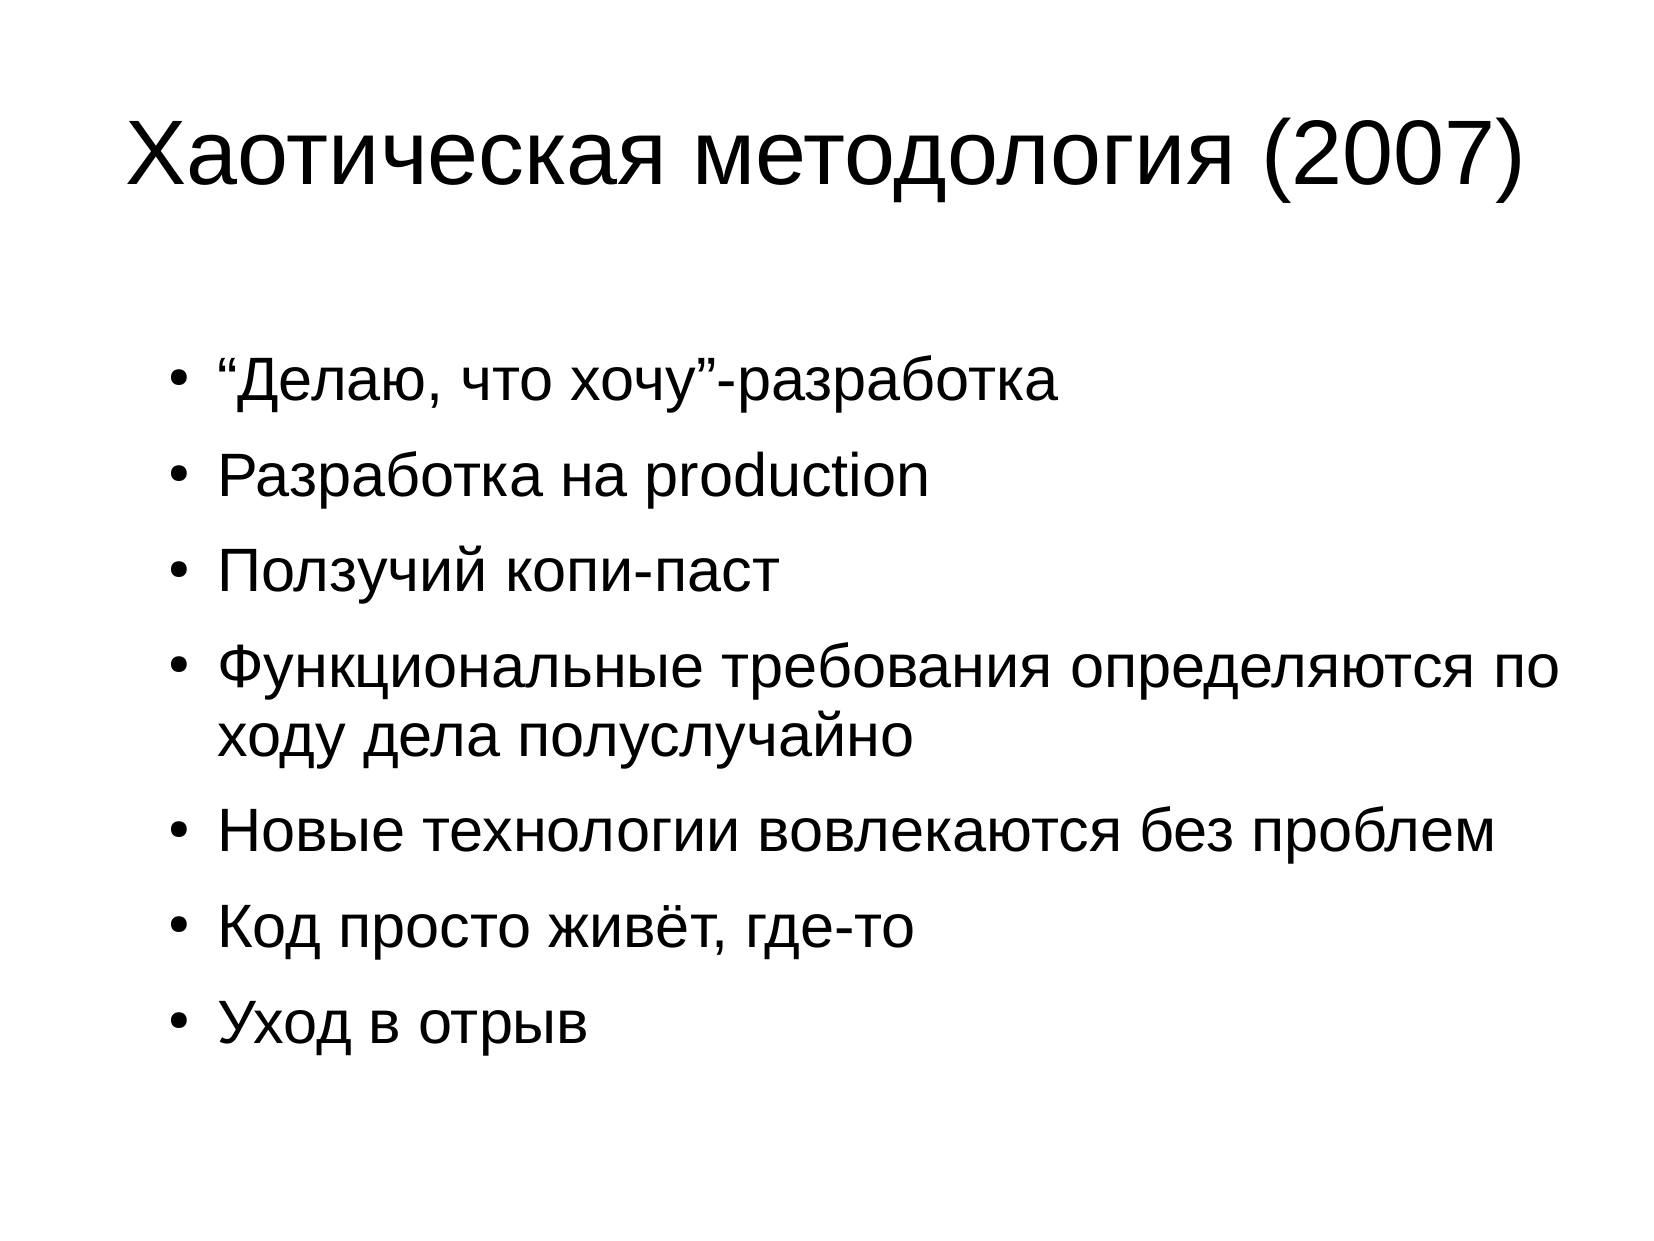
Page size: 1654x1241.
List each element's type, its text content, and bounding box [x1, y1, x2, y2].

title Хаотическая методология (2007) [82, 49, 1571, 257]
list “Делаю, что хочу”-разработка Разработка на production Ползучий копи-паст Функциональные требования определяются по ходу дела полуслучайно Новые технологии вовлекаются без проблем Код просто живёт, где-то Уход в отрыв [151, 345, 1607, 1065]
